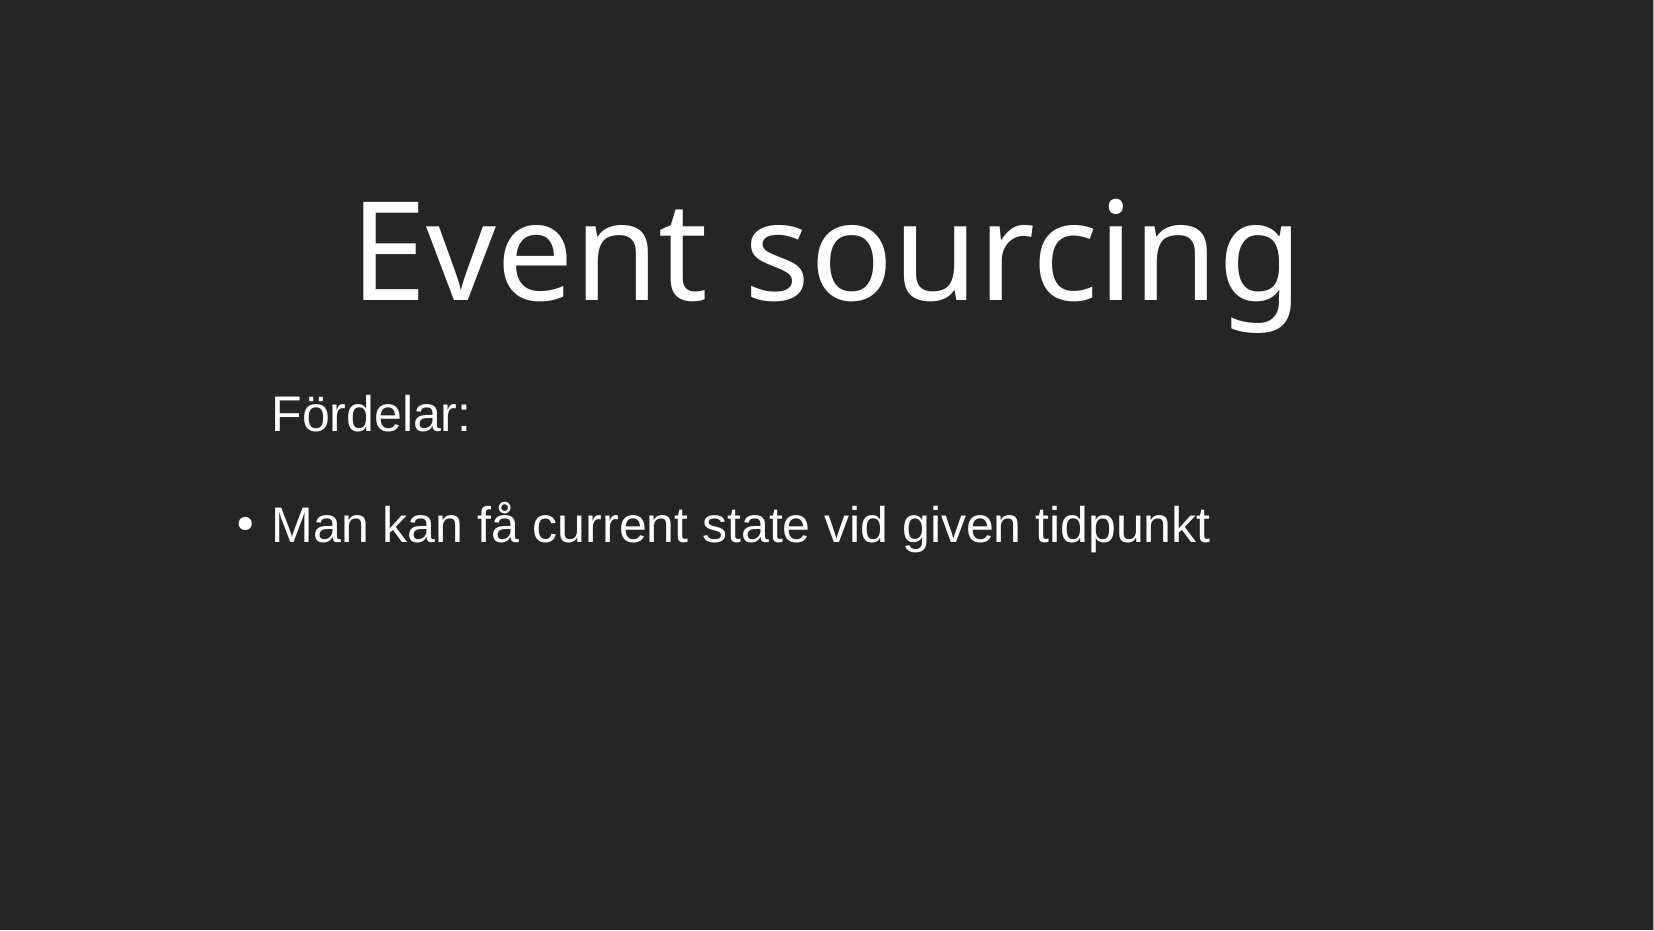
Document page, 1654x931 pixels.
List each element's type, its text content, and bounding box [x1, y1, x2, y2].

text_box Fördelar: Man kan få current state vid given tidpunkt [236, 385, 1506, 888]
title Event sourcing [82, 140, 1571, 355]
